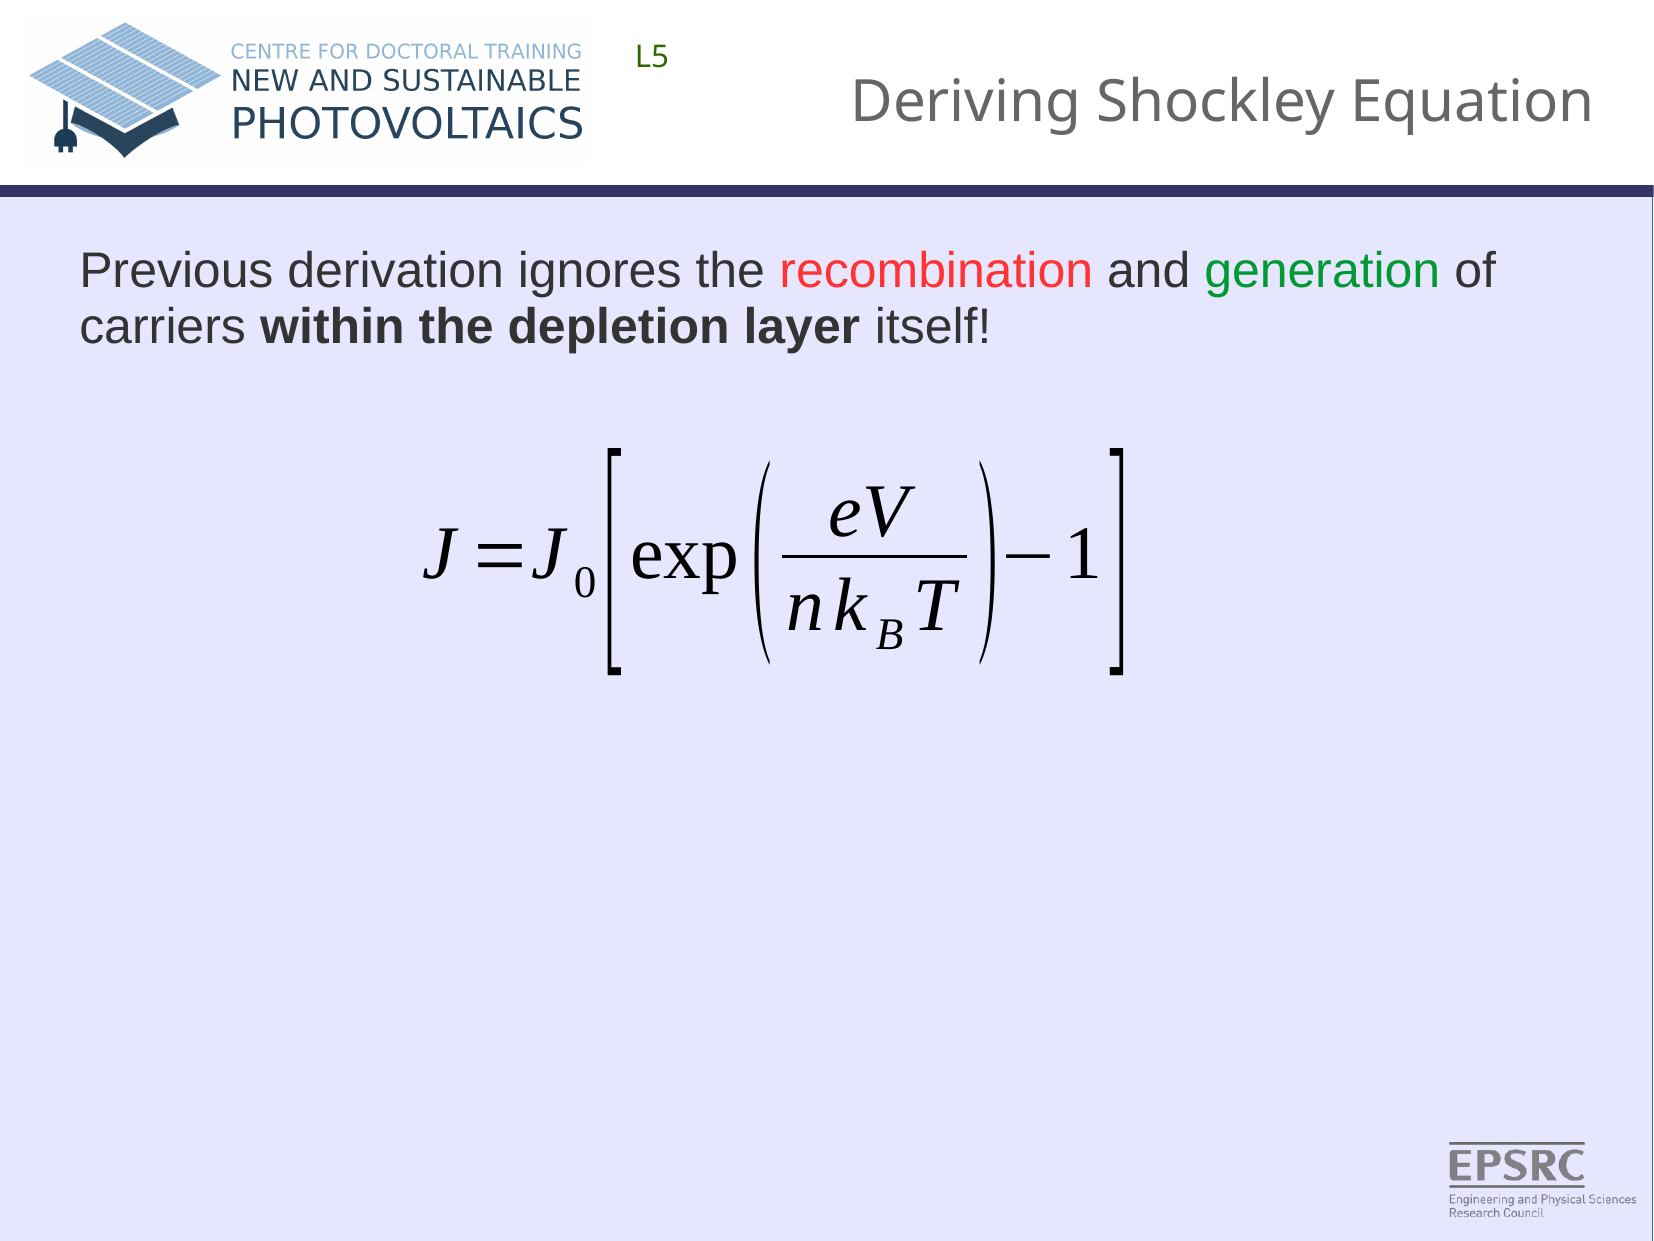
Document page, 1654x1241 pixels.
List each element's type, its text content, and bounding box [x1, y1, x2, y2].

chart [403, 446, 1145, 681]
picture [1449, 1142, 1636, 1217]
picture [19, 17, 591, 166]
text_box L5 [620, 29, 880, 80]
text_box Deriving Shockley Equation [758, 55, 1610, 146]
text_box [0, 197, 1653, 1241]
text_box Previous derivation ignores the recombination and generation of carriers within the depletion layer itself! [64, 235, 1563, 500]
